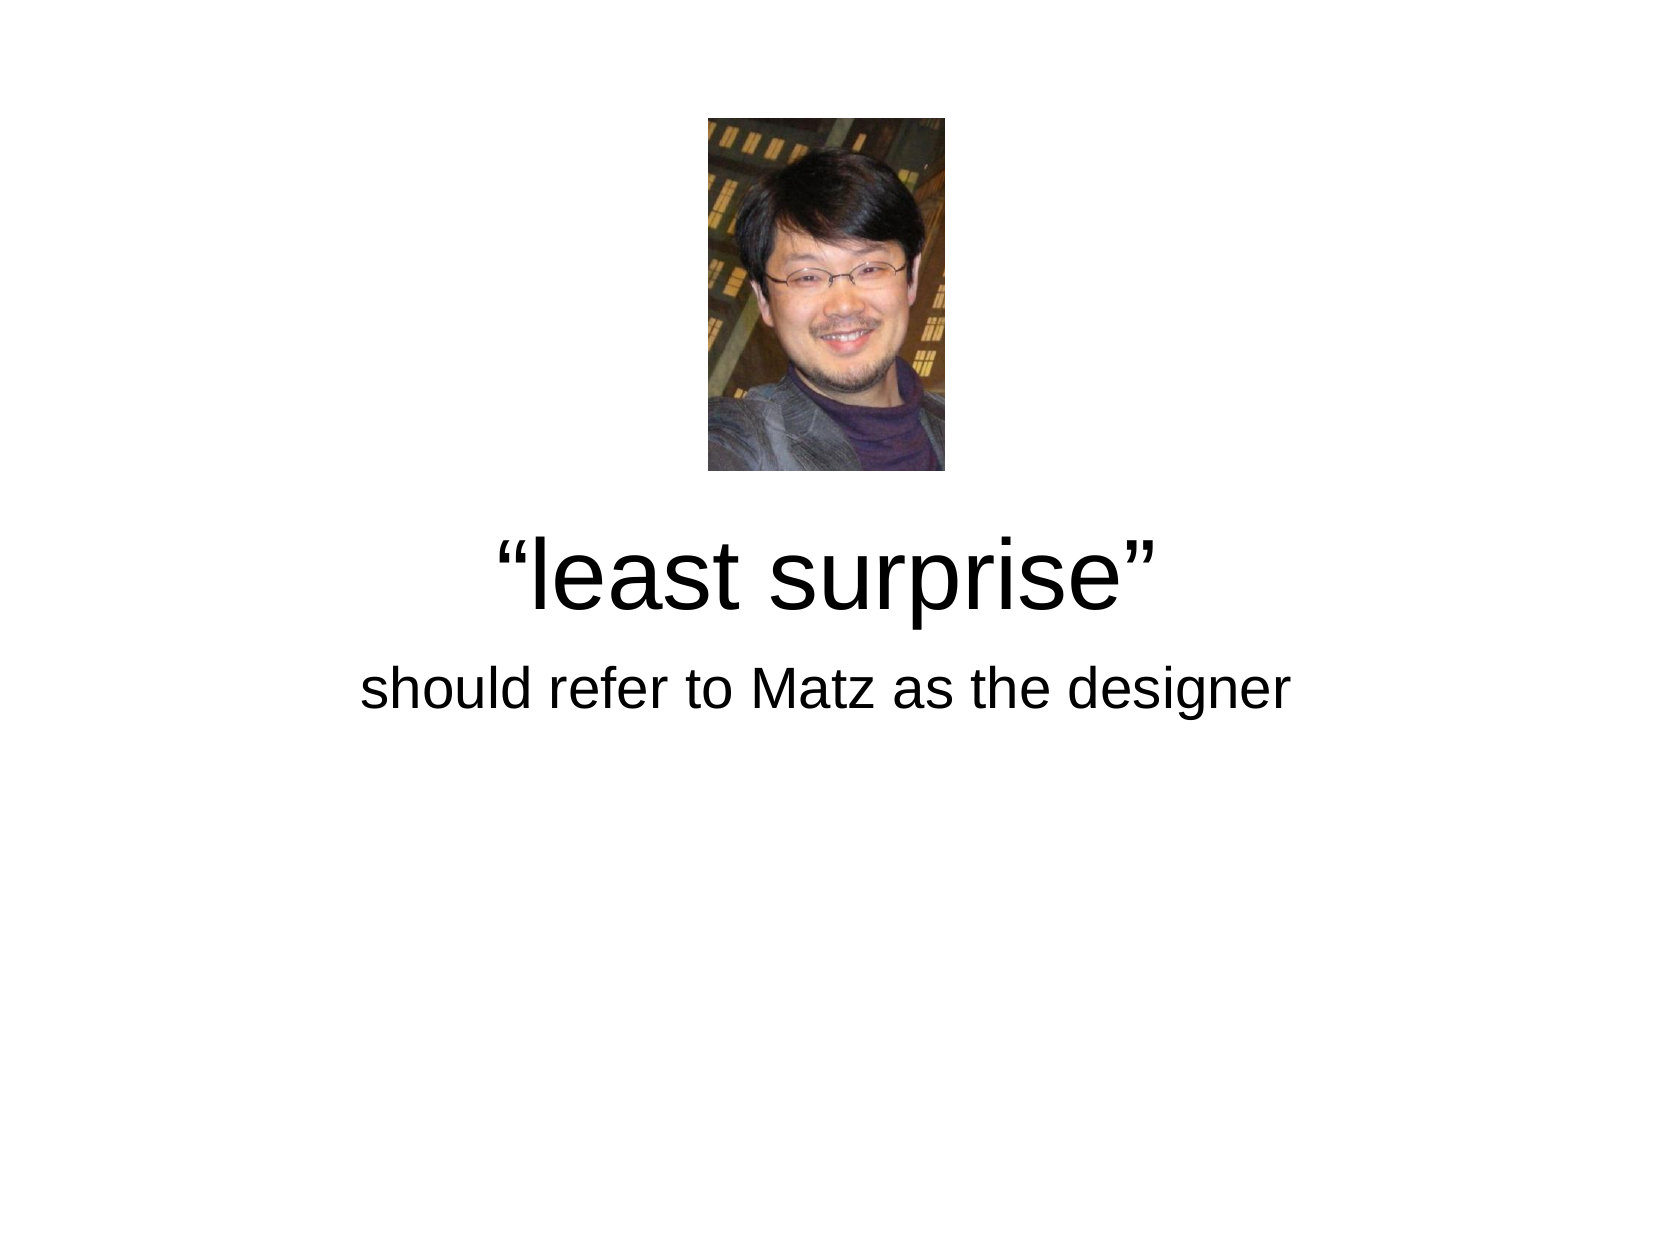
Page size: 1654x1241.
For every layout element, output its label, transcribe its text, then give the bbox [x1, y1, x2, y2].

picture [708, 118, 945, 471]
text_box “least surprise” should refer to Matz as the designer [132, 511, 1521, 729]
